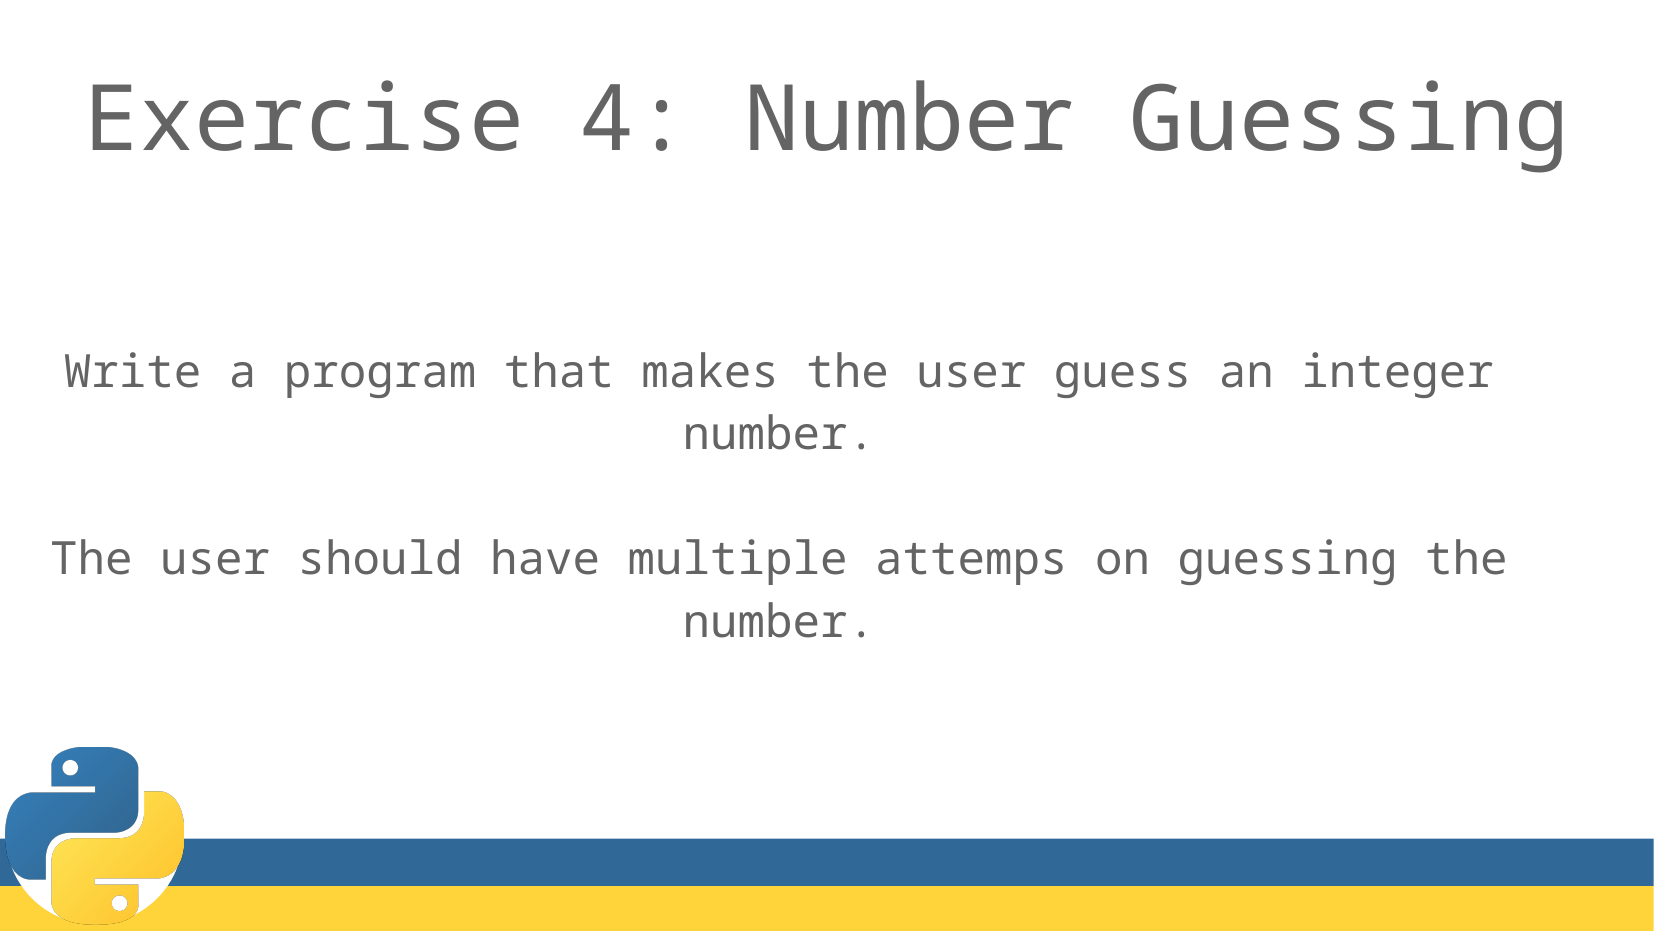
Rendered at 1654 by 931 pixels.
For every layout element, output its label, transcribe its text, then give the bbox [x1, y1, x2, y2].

title Exercise 4: Number Guessing [82, 37, 1571, 193]
text_box Write a program that makes the user guess an integer number. The user should have multiple attemps on guessing the number. [35, 330, 1619, 575]
picture [5, 747, 184, 925]
